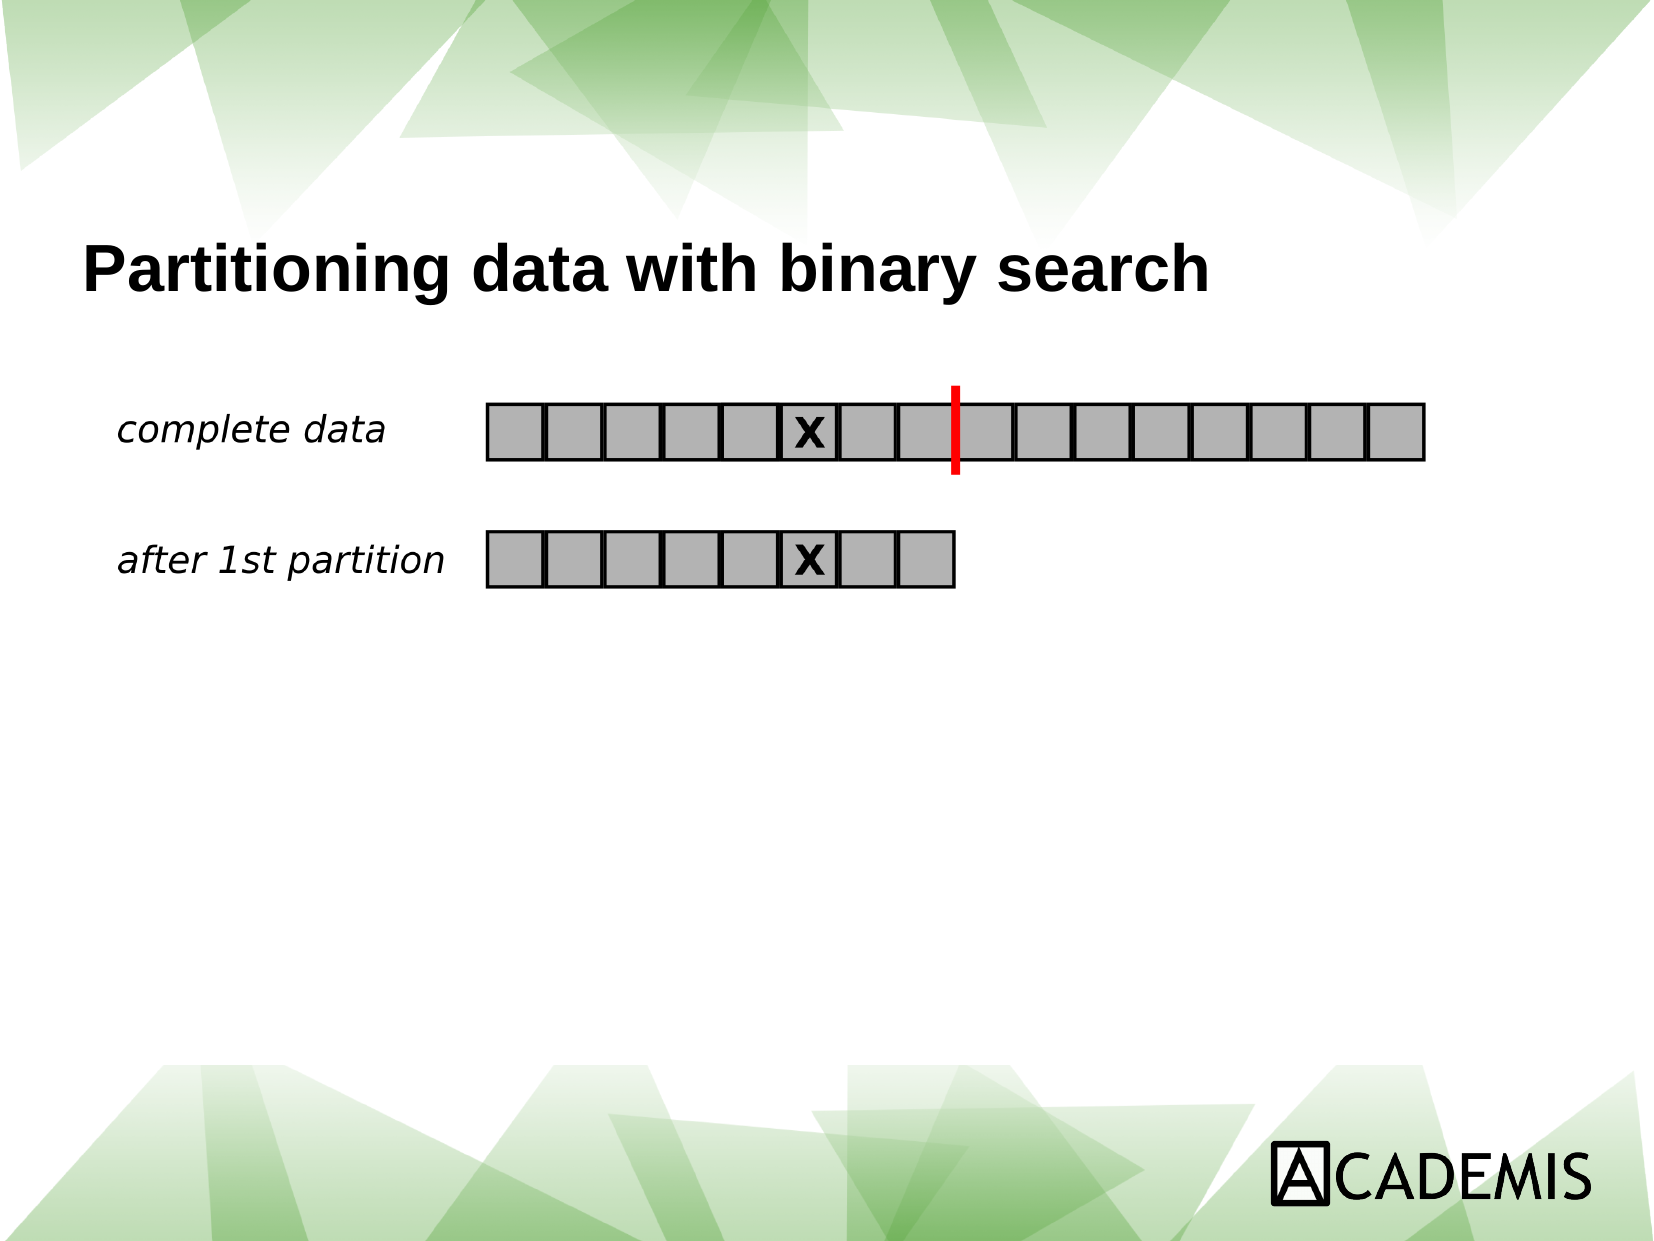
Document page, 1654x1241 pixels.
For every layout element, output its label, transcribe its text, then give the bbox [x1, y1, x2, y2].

picture [2, 329, 1653, 1241]
title Partitioning data with binary search [82, 165, 1571, 373]
picture [0, 0, 1654, 256]
